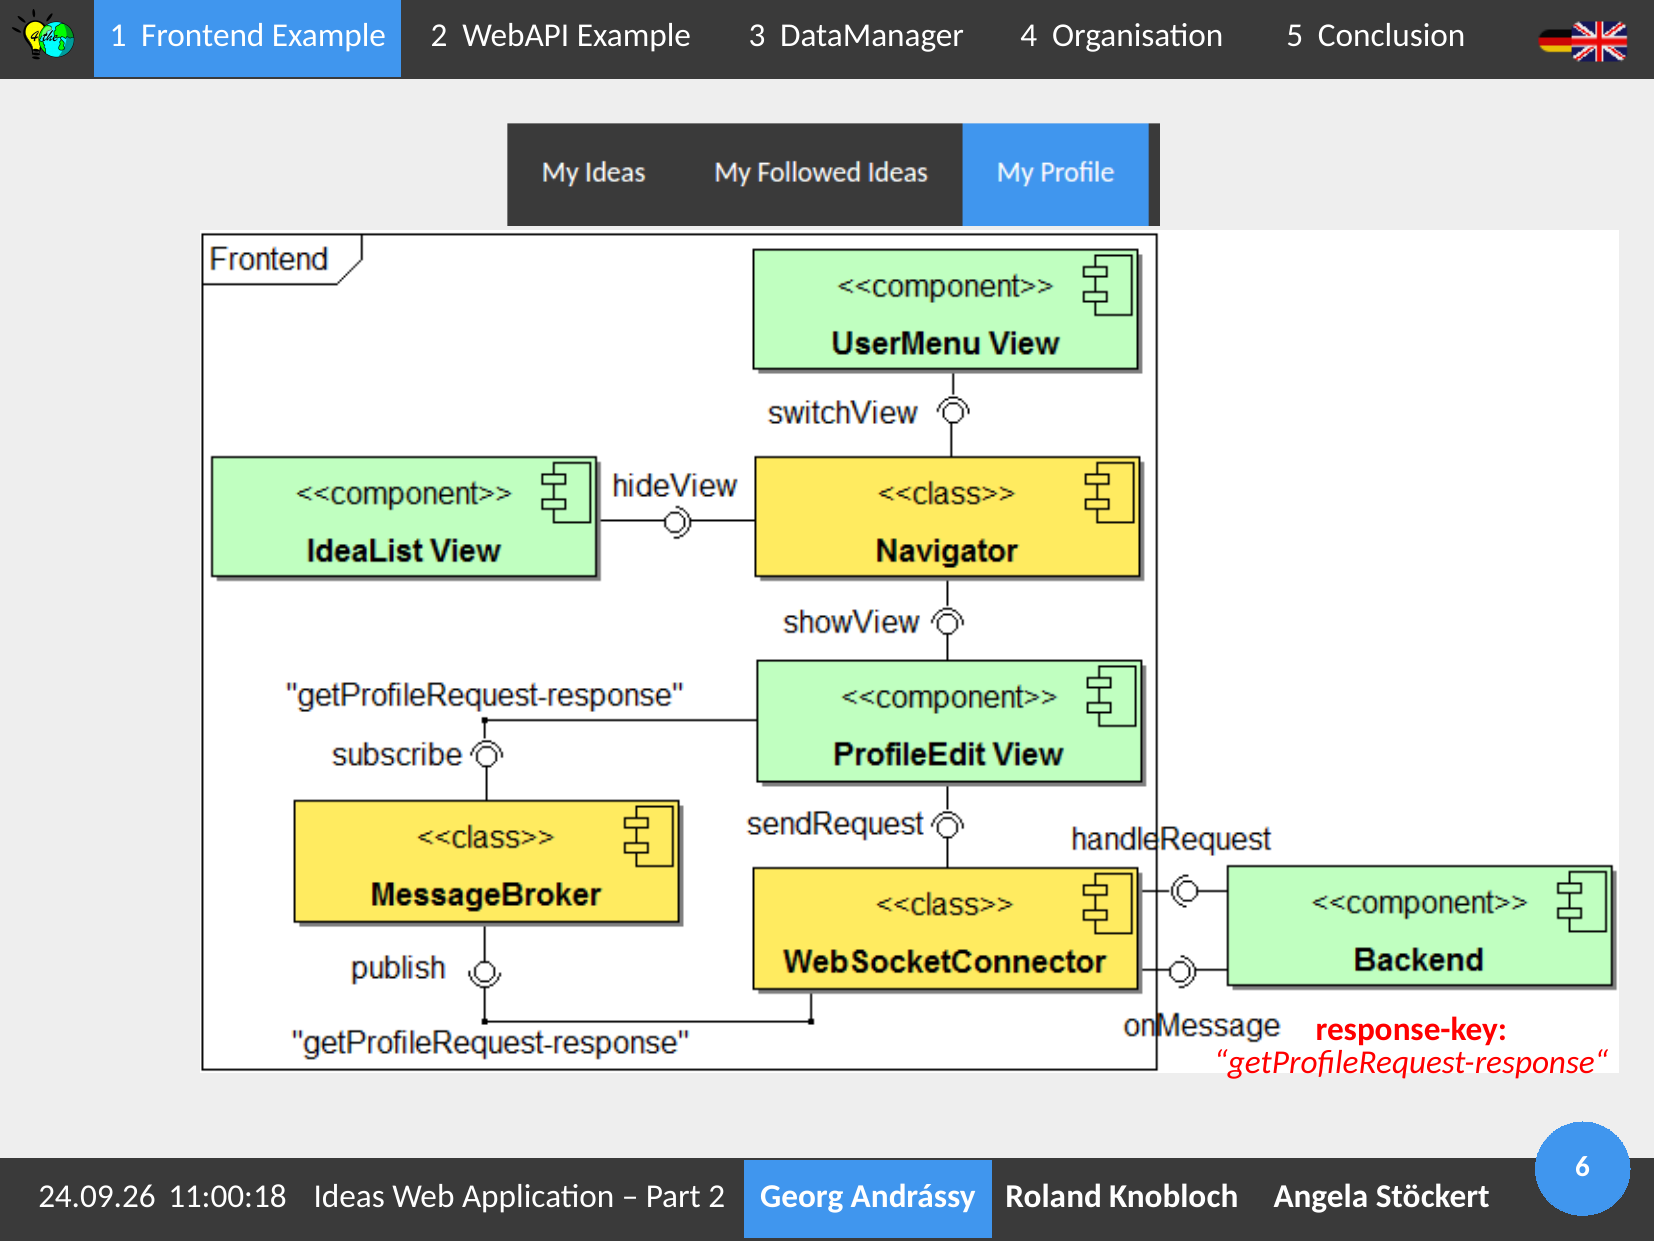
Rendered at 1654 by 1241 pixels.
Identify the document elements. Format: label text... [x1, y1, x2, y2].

text_box 3 DataManager [720, 0, 992, 77]
picture [2, 0, 83, 79]
picture [1536, 18, 1629, 64]
picture [200, 230, 1619, 1073]
picture [506, 122, 1160, 226]
text_box 1 Frontend Example [94, 0, 401, 77]
text_box Angela Stöckert [1251, 1160, 1512, 1238]
text_box 4 Organisation [992, 0, 1251, 77]
text_box 2 WebAPI Example [401, 0, 720, 77]
text_box Georg Andrássy [744, 1160, 992, 1238]
text_box Roland Knobloch [992, 1160, 1251, 1238]
text_box response-key: “getProfileRequest-response“ [1157, 1007, 1654, 1134]
text_box 5 Conclusion [1251, 0, 1501, 77]
text_box Ideas Web Application – Part 2 [307, 1160, 733, 1238]
